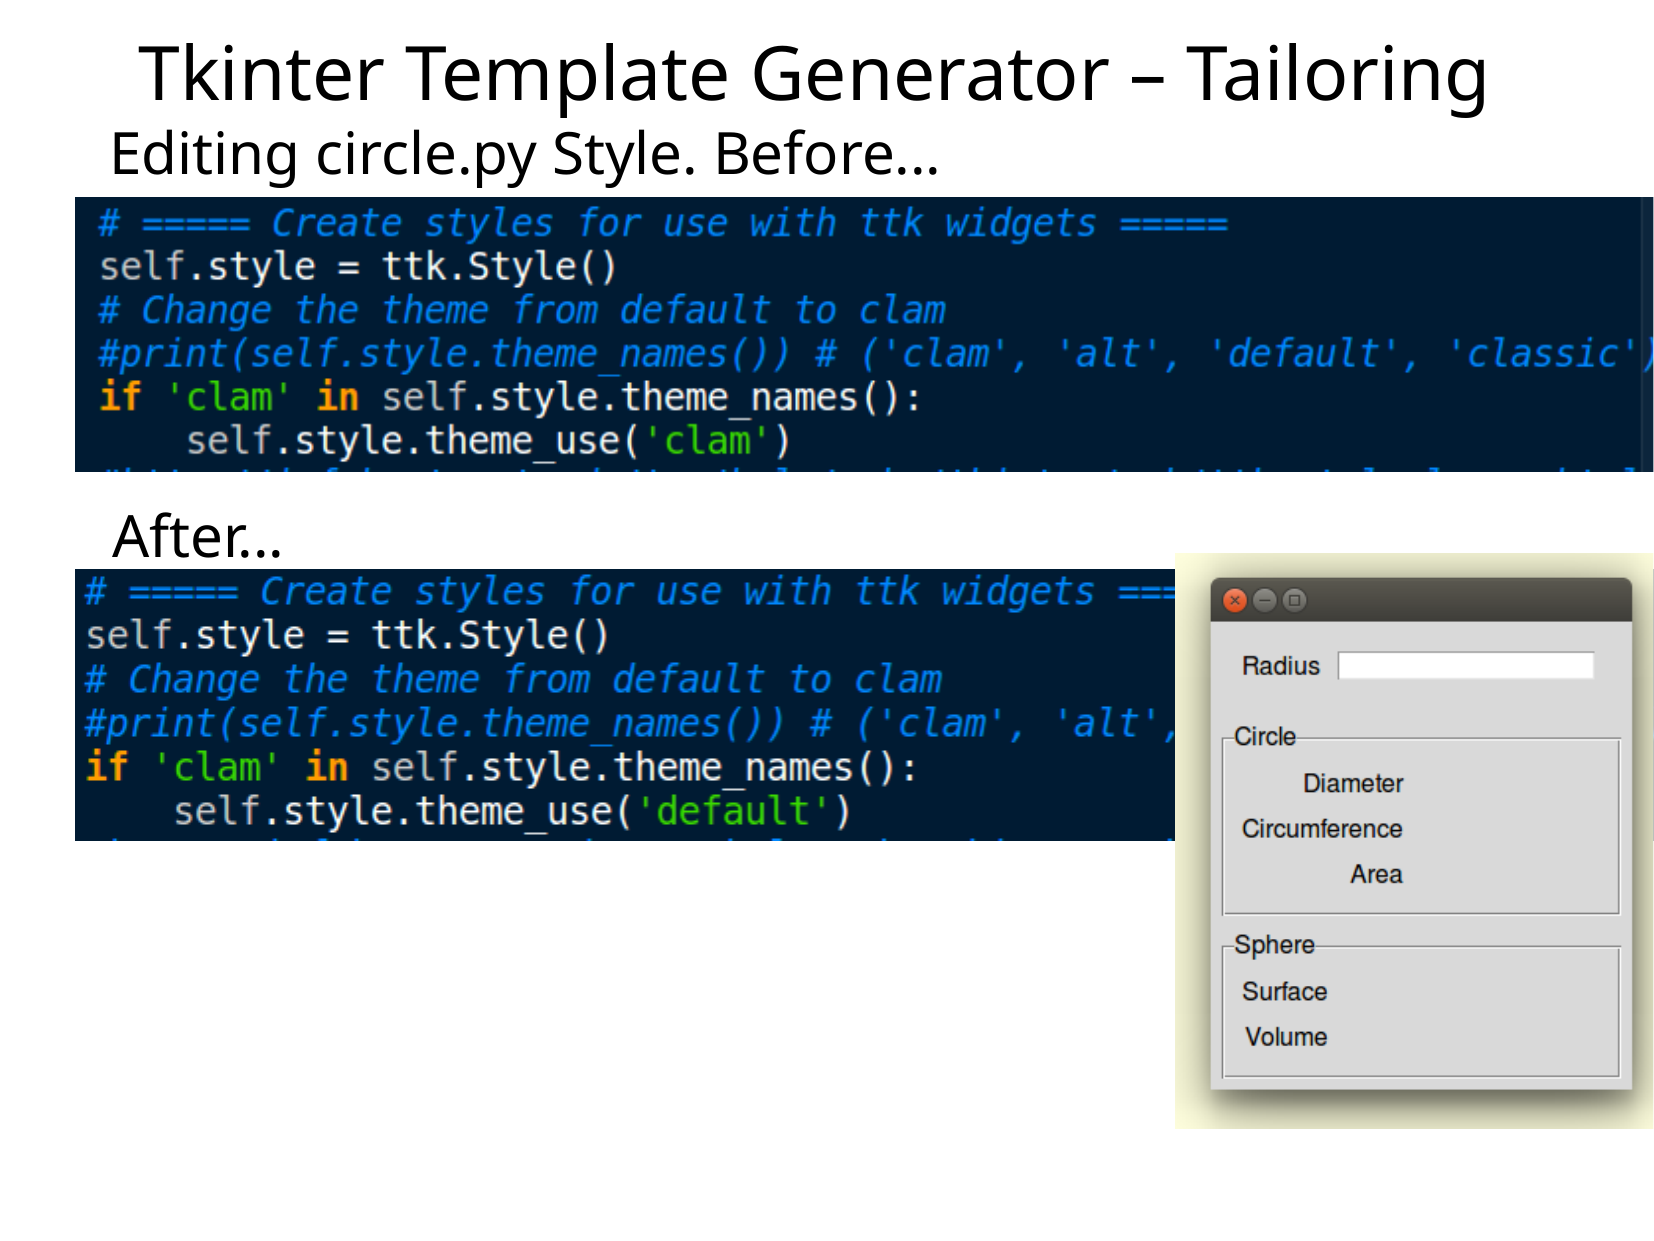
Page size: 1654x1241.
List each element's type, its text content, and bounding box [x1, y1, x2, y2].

title Tkinter Template Generator – Tailoring [70, 7, 1560, 137]
title After... [112, 488, 1601, 580]
picture [75, 553, 1654, 1129]
picture [75, 197, 1654, 472]
title Editing circle.py Style. Before... [109, 106, 1598, 197]
